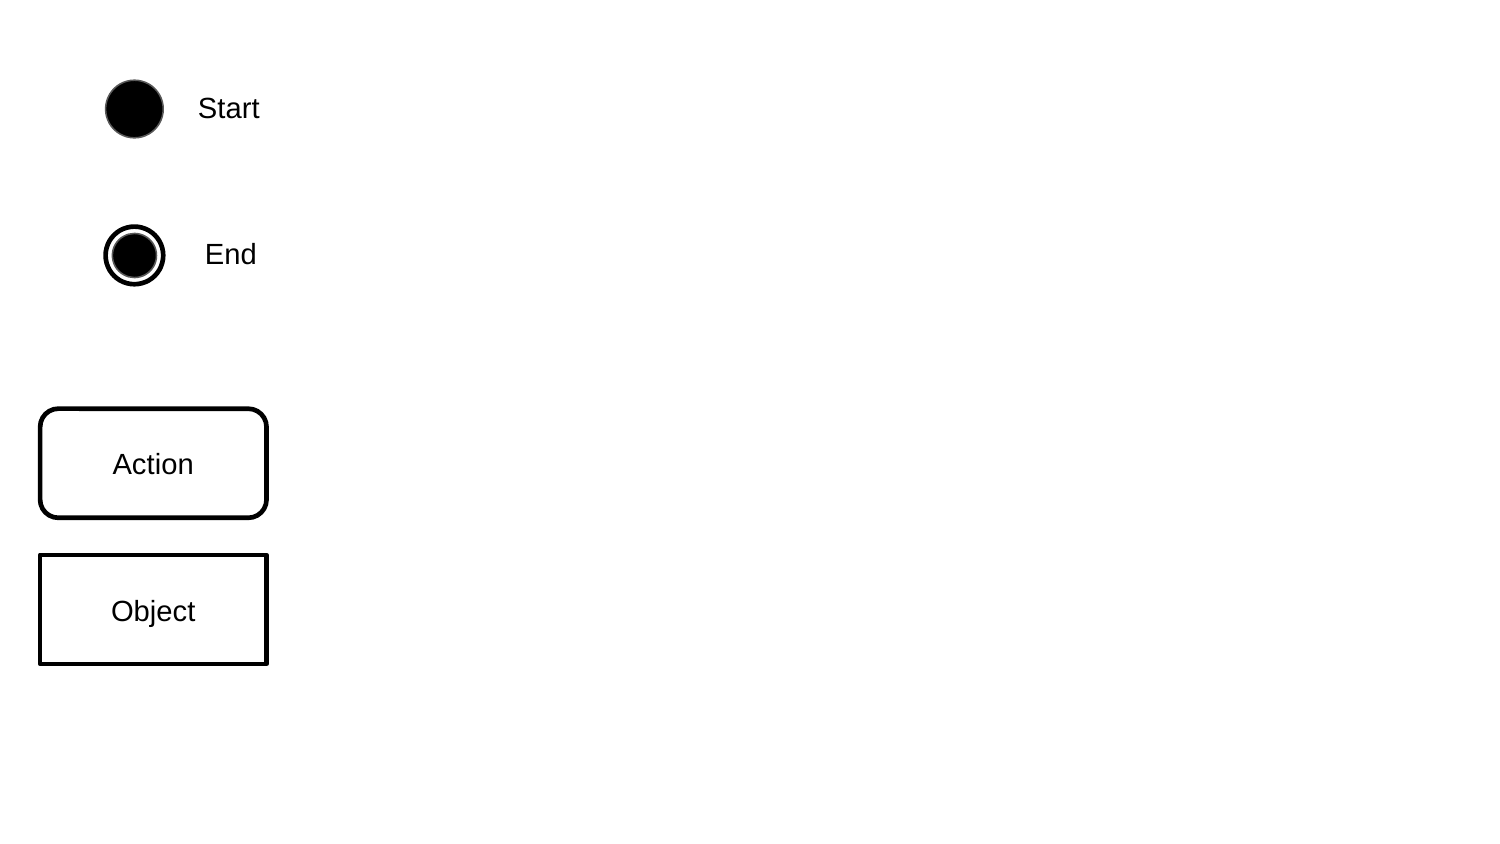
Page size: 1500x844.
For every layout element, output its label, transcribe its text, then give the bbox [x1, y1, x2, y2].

text_box Action [40, 408, 267, 518]
text_box [105, 226, 164, 285]
text_box [105, 80, 164, 138]
text_box Object [40, 554, 267, 664]
text_box Start [183, 74, 279, 144]
text_box End [190, 220, 286, 291]
